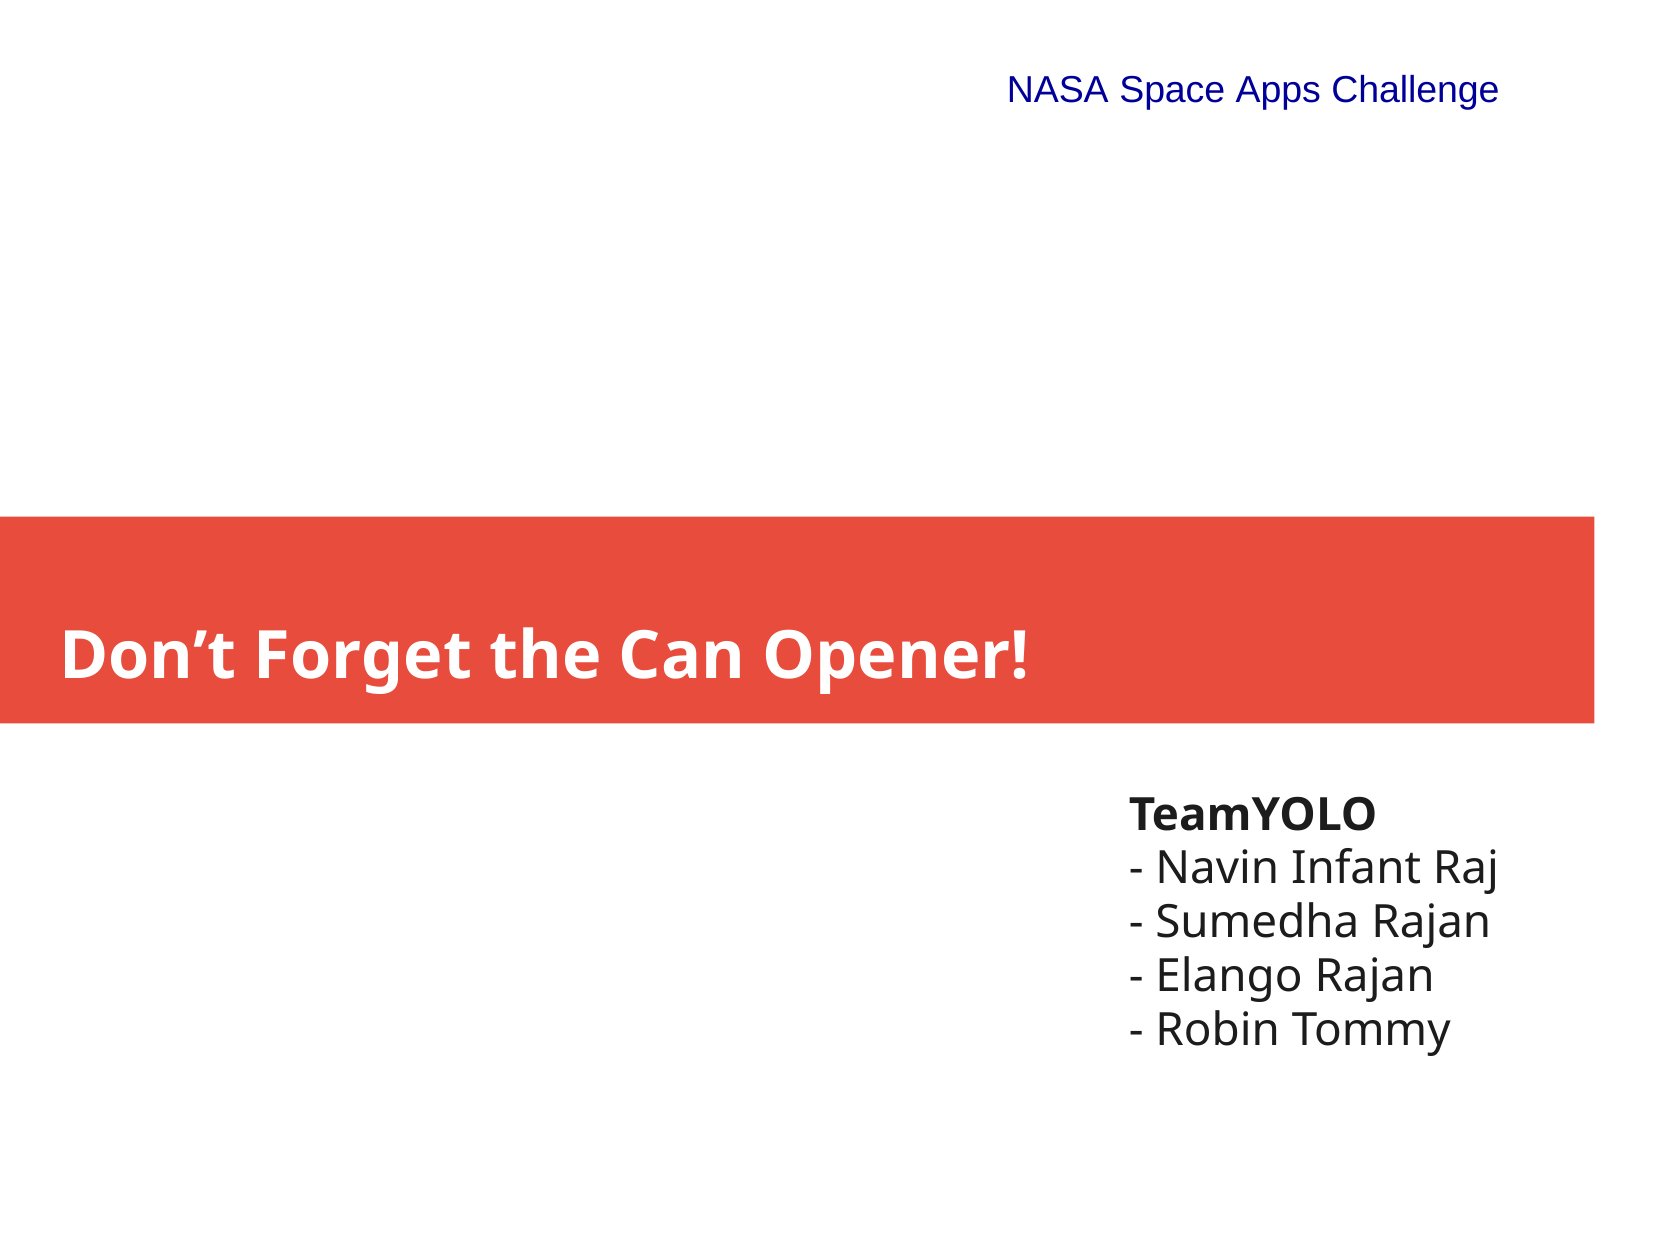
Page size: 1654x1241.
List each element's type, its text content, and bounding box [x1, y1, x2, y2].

subtitle TeamYOLO - Navin Infant Raj - Sumedha Rajan - Elango Rajan - Robin Tommy [1128, 785, 1637, 999]
text_box NASA Space Apps Challenge [992, 59, 1607, 130]
title Don’t Forget the Can Opener! [59, 546, 1595, 695]
